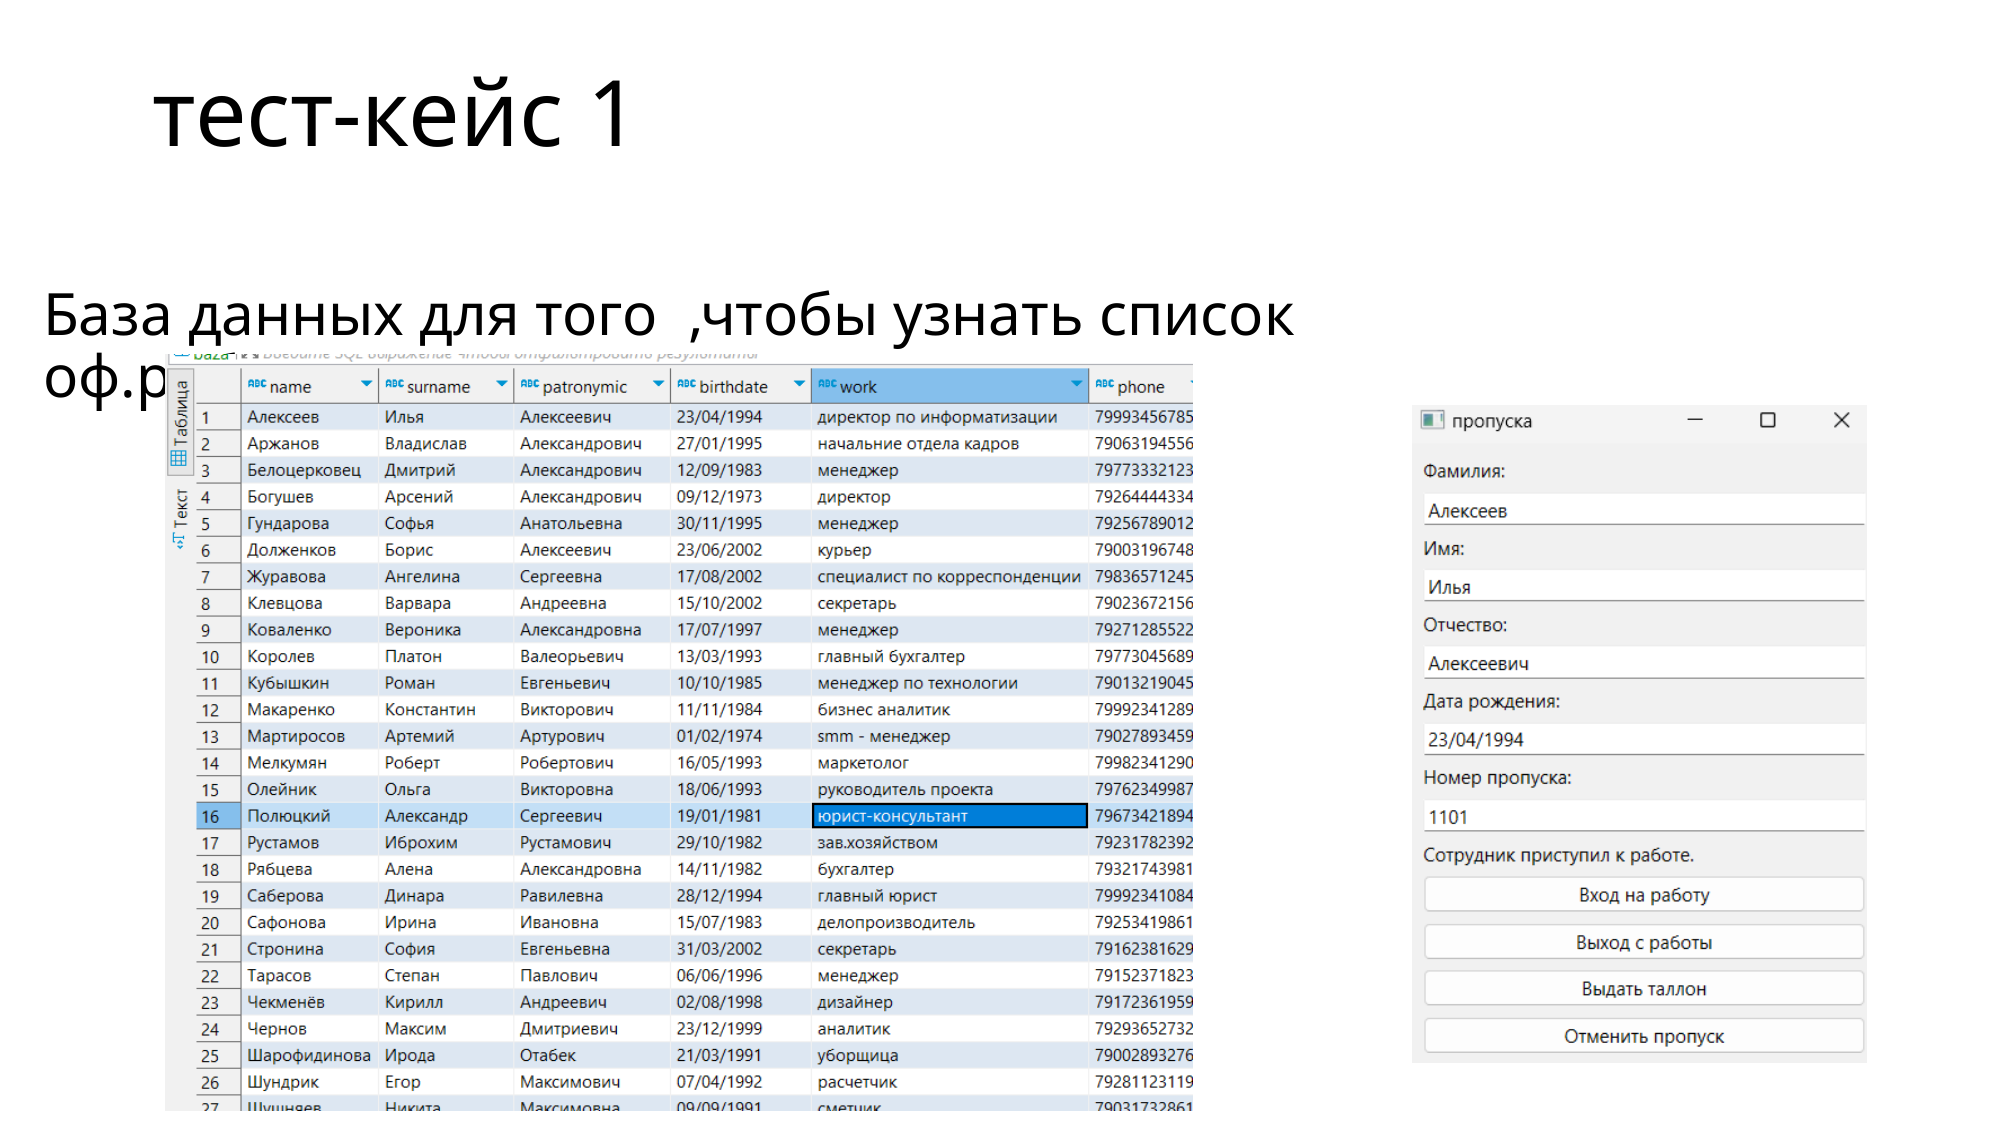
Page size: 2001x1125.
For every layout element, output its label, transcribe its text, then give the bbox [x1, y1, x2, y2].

picture [165, 354, 1193, 1111]
list База данных для того ,чтобы узнать список оф.работников [28, 277, 1754, 1014]
picture [1412, 405, 1867, 1063]
title тест-кейс 1 [137, 59, 1863, 278]
